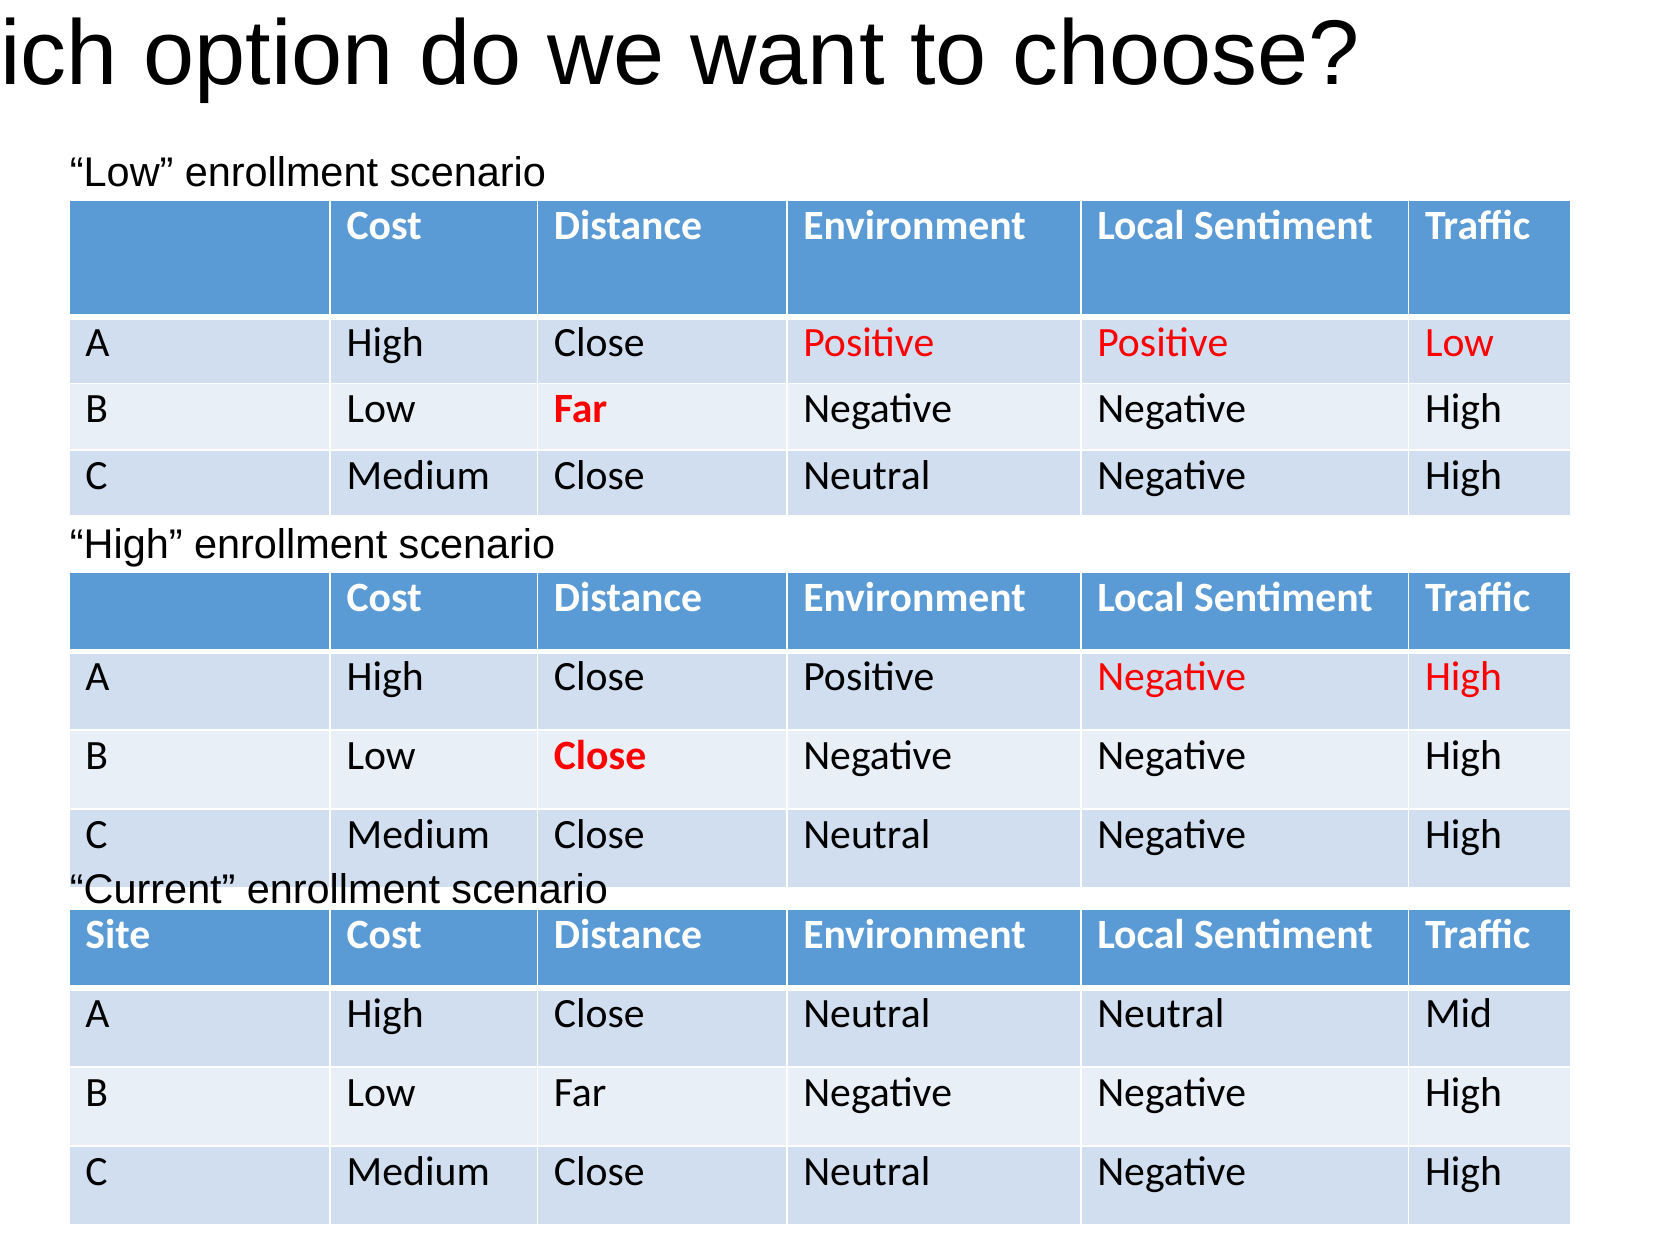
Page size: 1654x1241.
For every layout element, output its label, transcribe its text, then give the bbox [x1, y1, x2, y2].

table_cell Close [538, 654, 786, 729]
table_cell High [1409, 451, 1570, 515]
table_cell B [70, 731, 329, 808]
table_cell Neutral [1082, 991, 1408, 1066]
table_cell A [70, 991, 329, 1066]
table_header Traffic [1409, 910, 1570, 985]
table_cell High [1409, 1068, 1570, 1145]
table_cell Medium [331, 810, 537, 854]
table_cell Close [538, 320, 786, 383]
text_box “High” enrollment scenario [55, 509, 579, 575]
table_cell Negative [1082, 451, 1408, 515]
table_header Cost [331, 919, 537, 985]
table_cell Close [538, 991, 786, 1066]
table_cell High [1409, 731, 1570, 808]
table_header Distance [538, 910, 786, 985]
table_cell Negative [1082, 384, 1408, 449]
table_cell Neutral [788, 991, 1080, 1066]
table_cell Close [538, 1147, 786, 1224]
table_cell Positive [788, 320, 1080, 383]
table_header Cost [331, 203, 537, 314]
table_cell Negative [788, 731, 1080, 808]
table_cell High [1409, 1147, 1570, 1224]
table_cell B [70, 384, 329, 449]
table_cell Negative [788, 1068, 1080, 1145]
table_header [70, 575, 329, 649]
table_cell Low [1409, 320, 1570, 383]
table_cell High [1409, 654, 1570, 729]
table_cell High [331, 991, 537, 1066]
table_cell A [70, 654, 329, 729]
table_cell Positive [1082, 320, 1408, 383]
table_cell C [70, 1147, 329, 1224]
table_cell A [70, 320, 329, 383]
table_header Traffic [1409, 573, 1570, 649]
table_cell Low [331, 1068, 537, 1145]
table_header Local Sentiment [1082, 910, 1408, 985]
table_cell Far [538, 1068, 786, 1145]
text_box “Low” enrollment scenario [55, 137, 579, 203]
table_cell High [1409, 384, 1570, 449]
table_cell Positive [788, 654, 1080, 729]
table_cell Close [538, 451, 786, 515]
table_header Environment [788, 573, 1080, 649]
table_cell High [331, 654, 537, 729]
table_header Environment [788, 910, 1080, 985]
table_header Environment [788, 201, 1080, 314]
table_header Site [70, 919, 329, 985]
table_cell Low [331, 384, 537, 449]
table_cell High [1409, 810, 1570, 887]
table_header Distance [538, 201, 786, 314]
table_header Cost [331, 575, 537, 649]
table_cell Medium [331, 451, 537, 515]
table_header Distance [538, 573, 786, 649]
table_cell Neutral [788, 1147, 1080, 1224]
table_cell Low [331, 731, 537, 808]
table_cell Far [538, 384, 786, 449]
table_cell Negative [1082, 654, 1408, 729]
table_cell Negative [1082, 731, 1408, 808]
table_cell Negative [788, 384, 1080, 449]
table_header [70, 203, 329, 314]
table_cell Mid [1409, 991, 1570, 1066]
table_cell C [70, 810, 329, 854]
table_cell C [70, 451, 329, 515]
table_cell High [331, 320, 537, 383]
table_cell Close [538, 810, 786, 887]
table_cell Close [538, 731, 786, 808]
text_box “Current” enrollment scenario [55, 854, 731, 919]
table_cell Medium [331, 1147, 537, 1224]
table_cell B [70, 1068, 329, 1145]
table_header Local Sentiment [1082, 573, 1408, 649]
table_cell Neutral [788, 810, 1080, 887]
table_header Local Sentiment [1082, 201, 1408, 314]
table_header Traffic [1409, 201, 1570, 314]
title Which option do we want to choose? [0, 0, 1654, 152]
table_cell Negative [1082, 1147, 1408, 1224]
table_cell Neutral [788, 451, 1080, 515]
table_cell Negative [1082, 1068, 1408, 1145]
table_cell Negative [1082, 810, 1408, 887]
